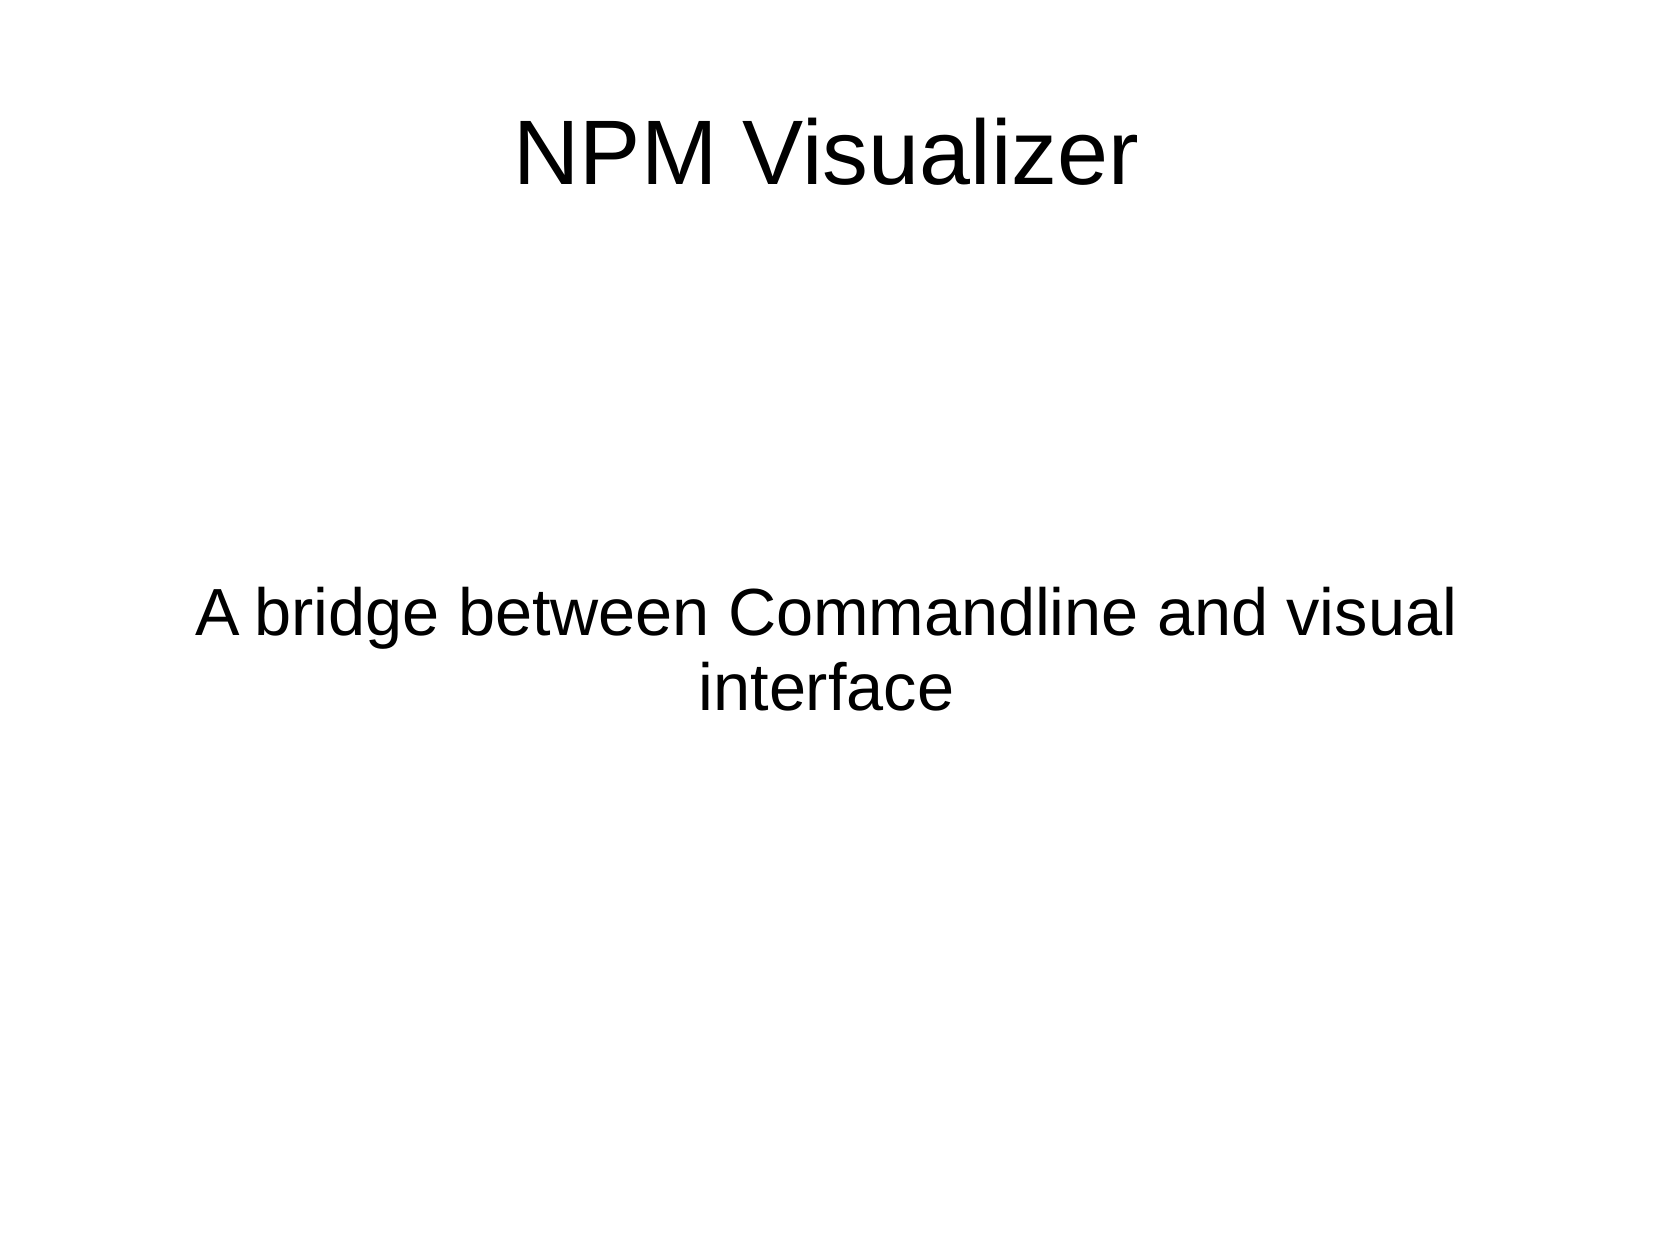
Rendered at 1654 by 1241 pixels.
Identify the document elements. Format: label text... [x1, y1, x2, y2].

title NPM Visualizer [82, 49, 1571, 257]
subtitle A bridge between Commandline and visual interface [82, 290, 1571, 1010]
